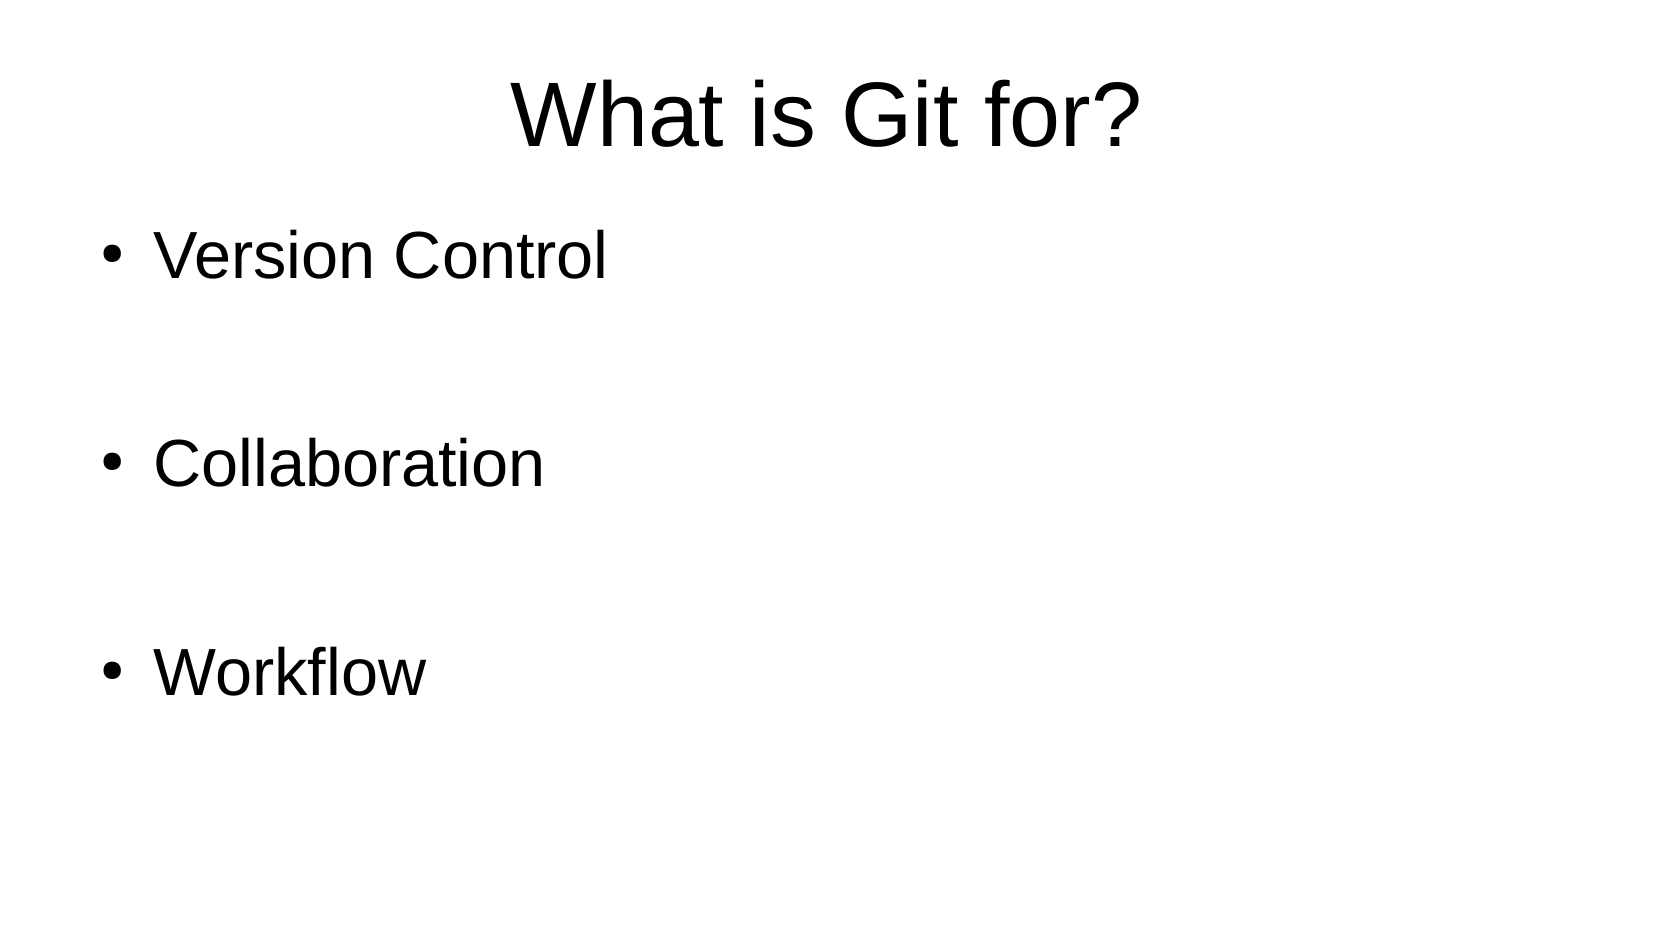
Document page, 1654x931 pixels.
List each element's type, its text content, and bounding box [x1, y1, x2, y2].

list Version Control Collaboration Workflow [82, 217, 1571, 758]
title What is Git for? [82, 37, 1571, 193]
